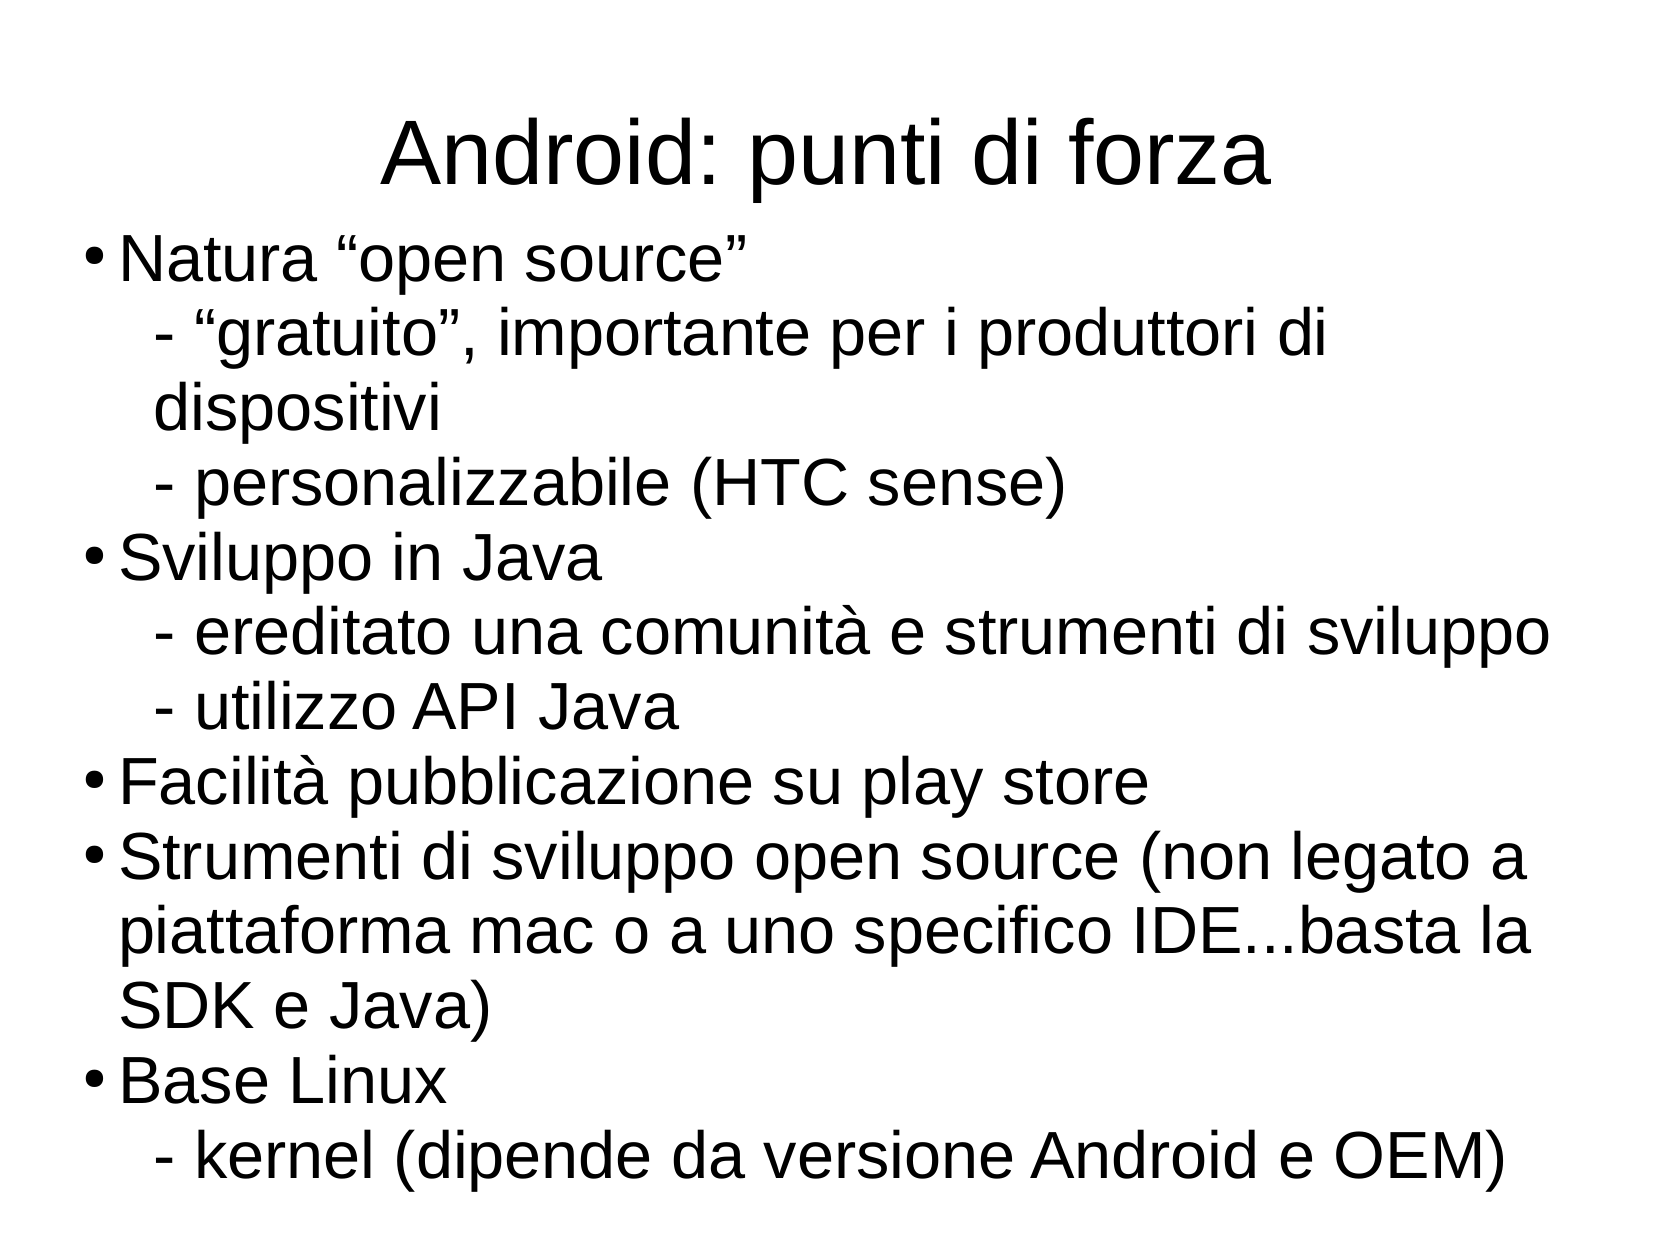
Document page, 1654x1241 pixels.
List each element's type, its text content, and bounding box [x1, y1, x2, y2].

title Android: punti di forza [82, 49, 1571, 220]
subtitle Natura “open source” - “gratuito”, importante per i produttori di dispositivi - personalizzabile (HTC sense) Sviluppo in Java - ereditato una comunità e strumenti di sviluppo - utilizzo API Java Facilità pubblicazione su play store Strumenti di sviluppo open source (non legato a piattaforma mac o a uno specifico IDE...basta la SDK e Java) Base Linux - kernel (dipende da versione Android e OEM) [82, 220, 1571, 1193]
